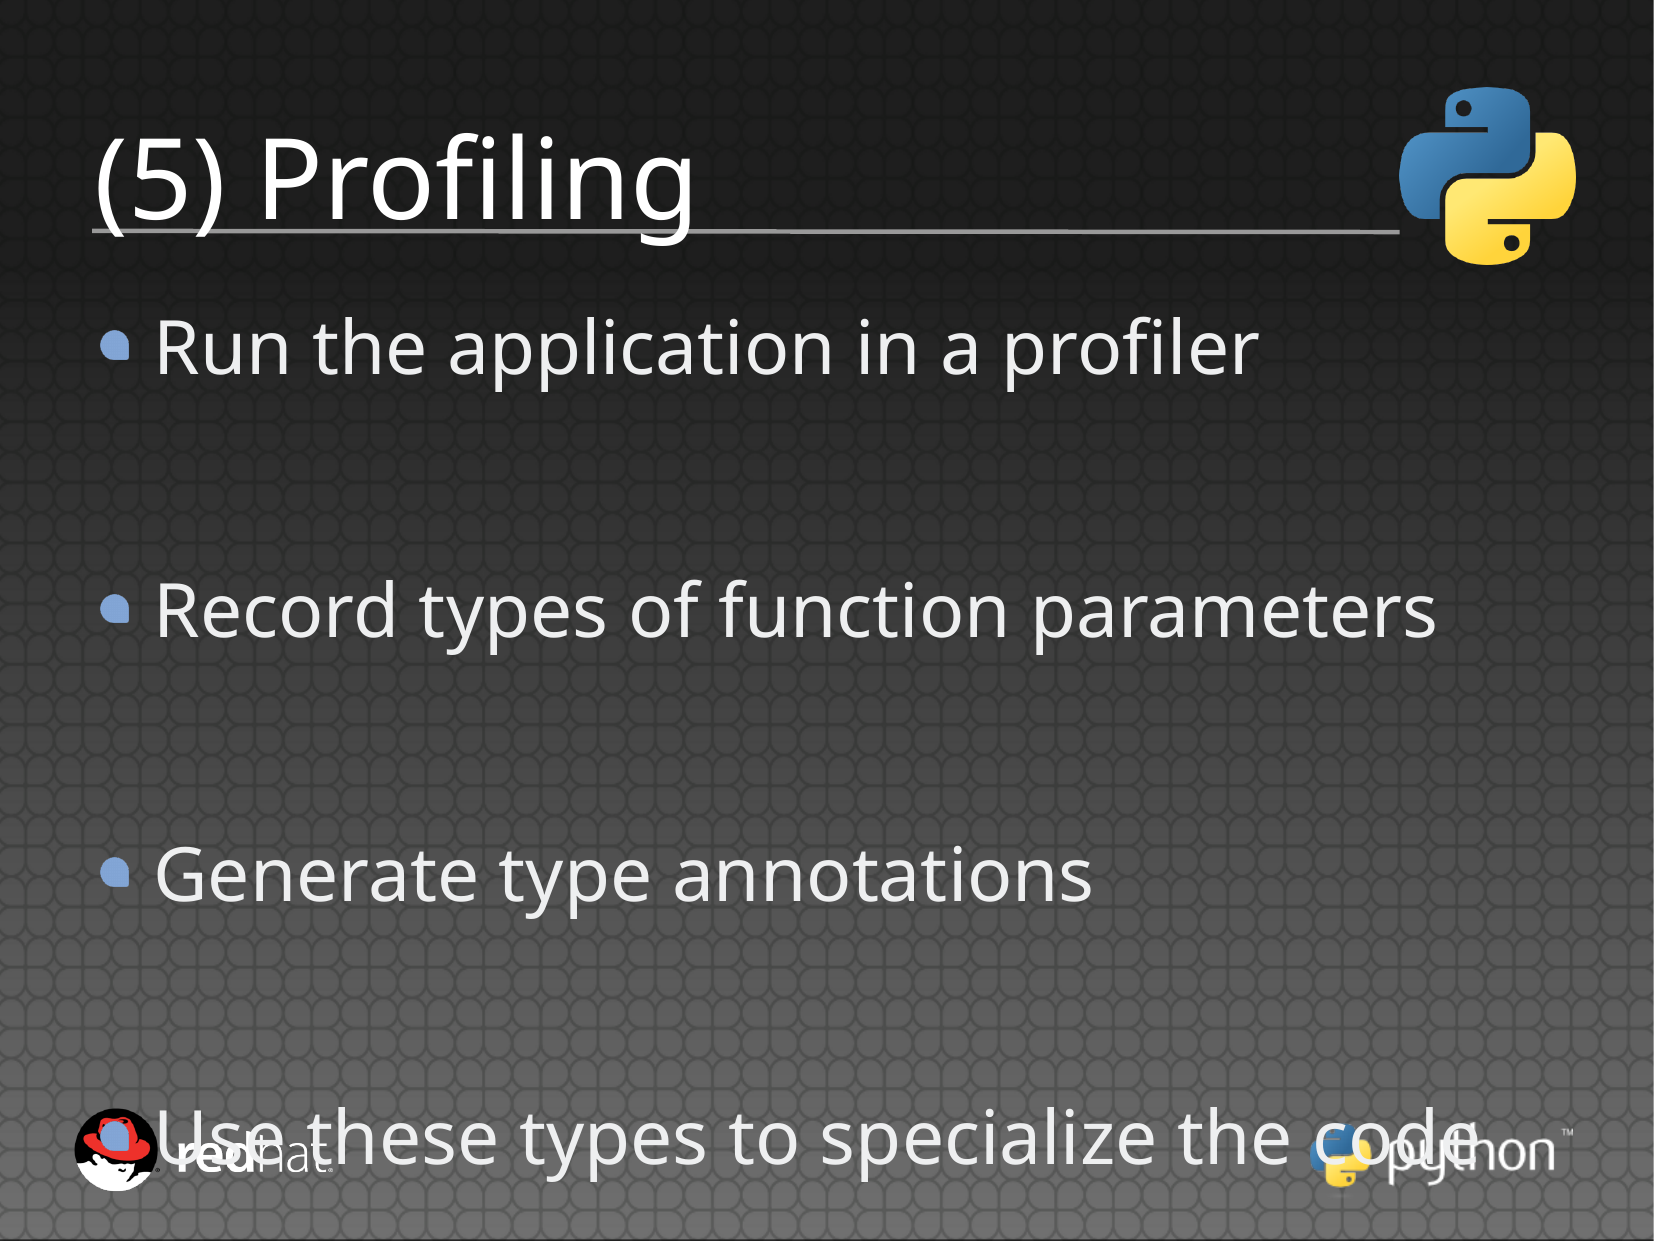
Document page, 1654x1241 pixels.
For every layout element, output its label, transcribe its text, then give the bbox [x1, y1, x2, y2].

title (5) Profiling [94, 100, 1426, 251]
picture [0, 0, 1654, 1241]
list Run the application in a profiler Record types of function parameters Generate type annotations Use these types to specialize the code [82, 293, 1571, 1034]
